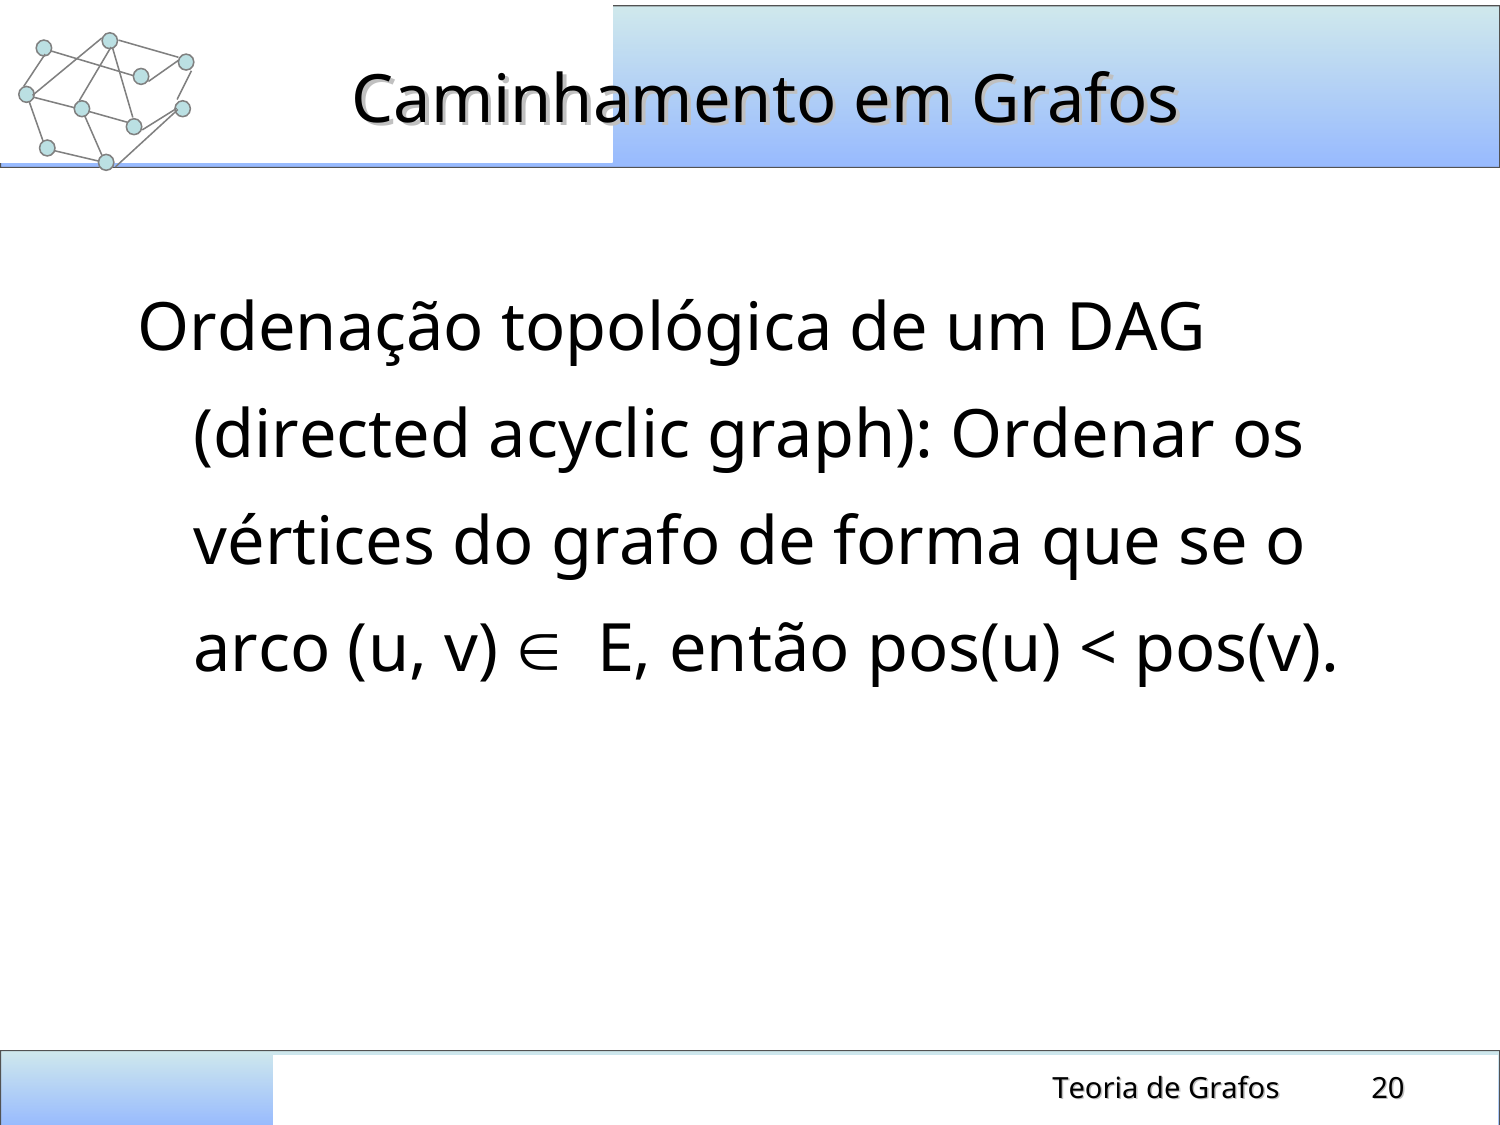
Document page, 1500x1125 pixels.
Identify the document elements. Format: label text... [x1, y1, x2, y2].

title Caminhamento em Grafos [237, 41, 1295, 152]
list Ordenação topológica de um DAG (directed acyclic graph): Ordenar os vértices do grafo de forma que se o arco (u, v)  E, então pos(u) < pos(v). [137, 262, 1445, 955]
